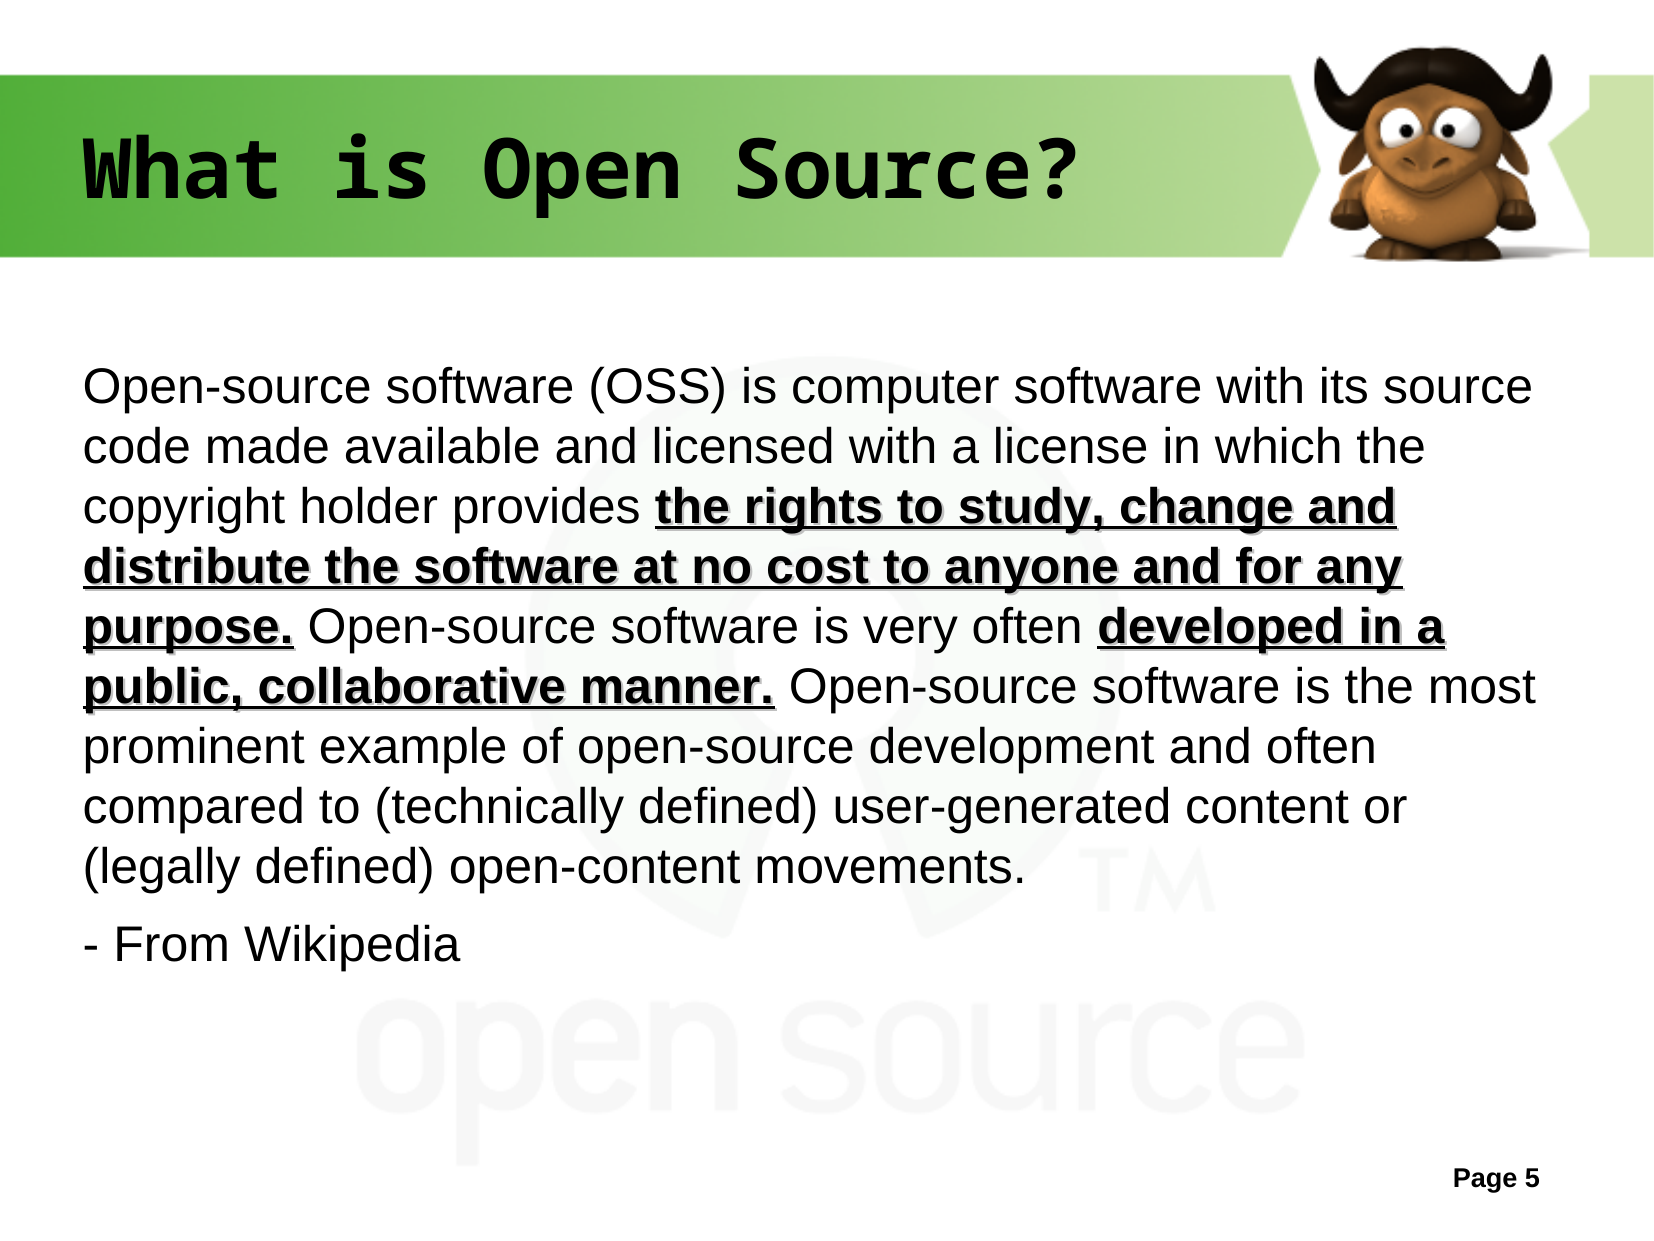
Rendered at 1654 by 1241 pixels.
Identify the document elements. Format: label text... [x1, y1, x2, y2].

picture [0, 0, 1654, 1241]
list Open-source software (OSS) is computer software with its source code made available and licensed with a license in which the copyright holder provides the rights to study, change and distribute the software at no cost to anyone and for any purpose. Open-source software is very often developed in a public, collaborative manner. Open-source software is the most prominent example of open-source development and often compared to (technically defined) user-generated content or (legally defined) open-content movements. - From Wikipedia [82, 290, 1571, 1146]
title What is Open Source? [82, 61, 1571, 269]
